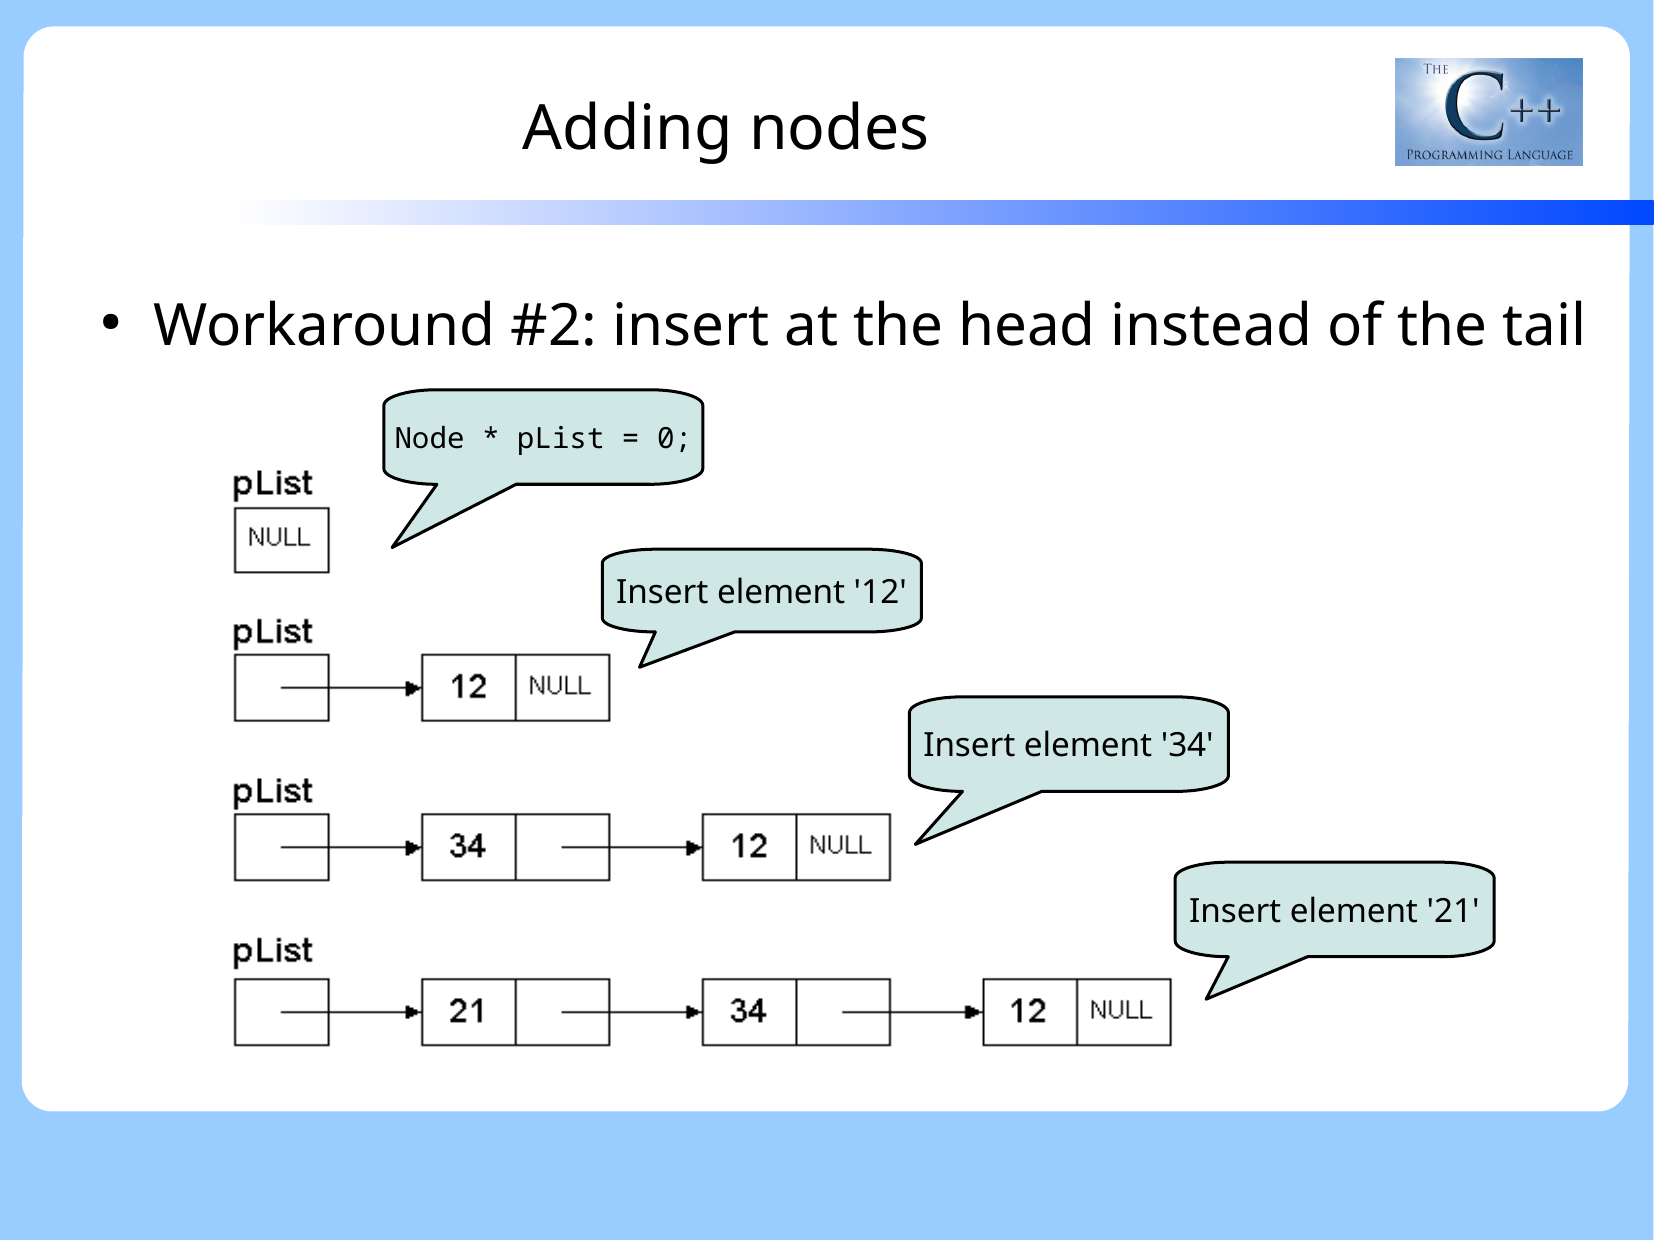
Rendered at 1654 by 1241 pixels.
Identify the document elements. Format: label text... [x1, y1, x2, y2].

text_box Node * pList = 0; [383, 389, 703, 548]
text_box Insert element '21' [1175, 862, 1495, 1000]
list Workaround #2: insert at the head instead of the tail [82, 283, 1607, 1087]
text_box Insert element '12' [602, 549, 922, 668]
text_box Insert element '34' [909, 696, 1229, 845]
title Adding nodes [82, 49, 1371, 201]
picture [1395, 58, 1583, 166]
